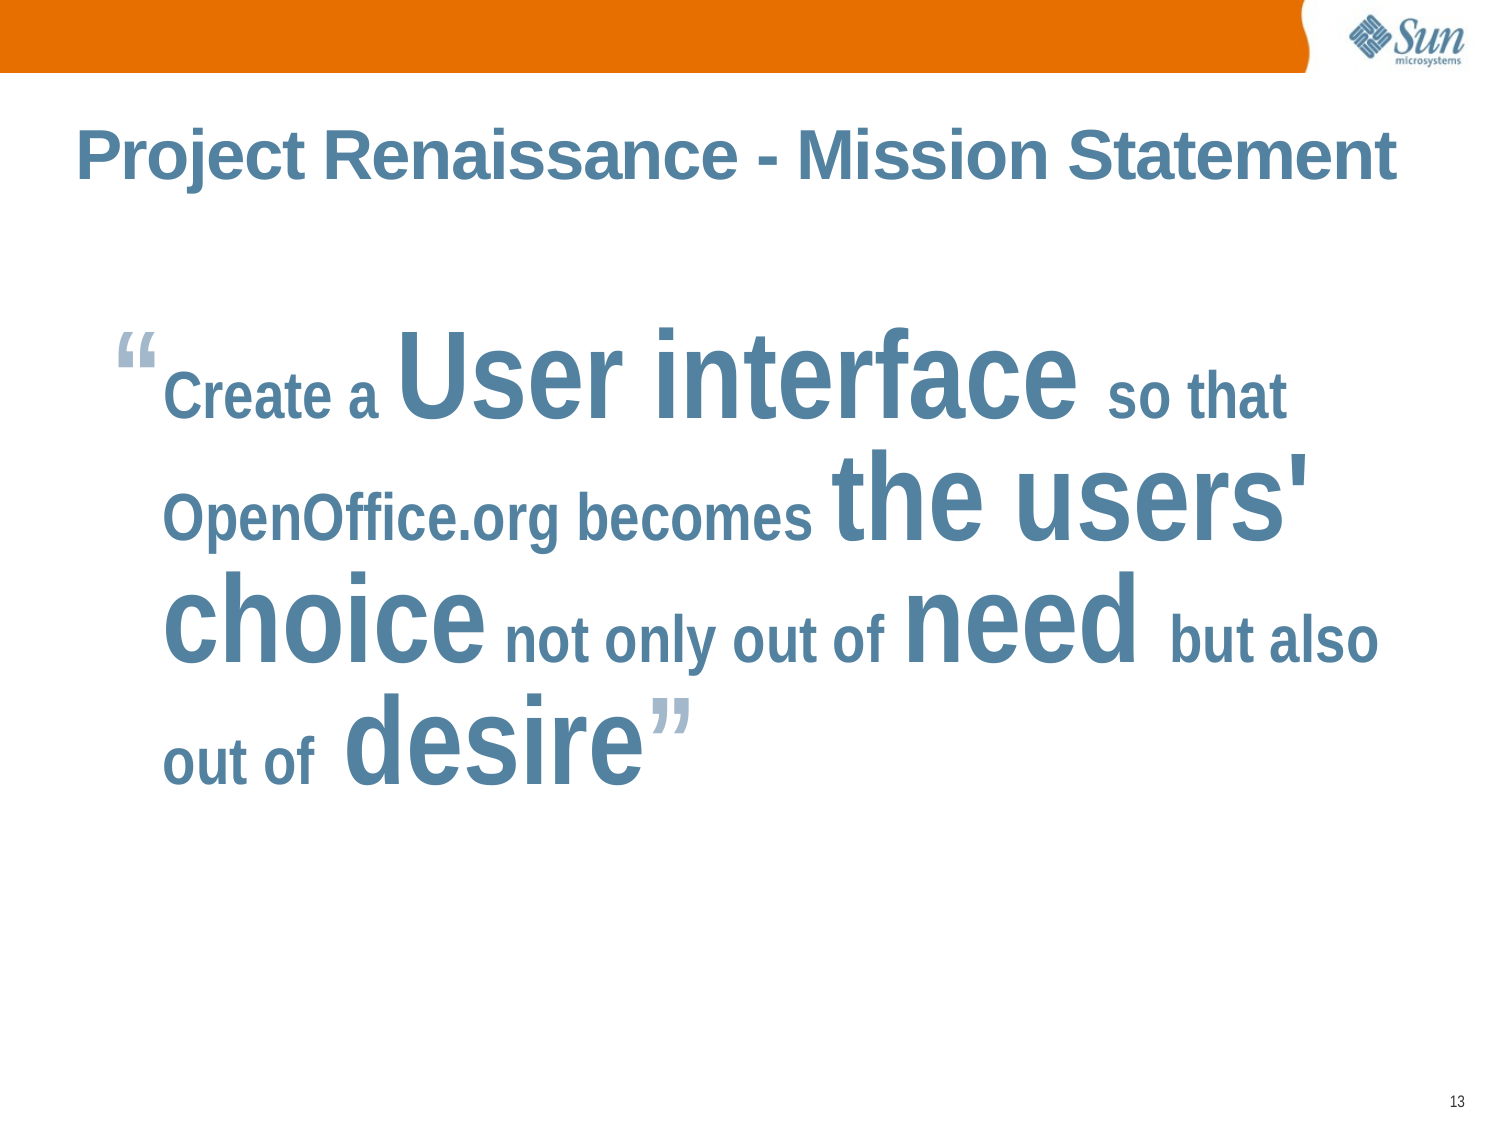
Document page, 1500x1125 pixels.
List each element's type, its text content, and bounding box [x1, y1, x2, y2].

title Project Renaissance - Mission Statement [75, 123, 1437, 227]
picture [0, 0, 1500, 73]
text_box “Create a User interface so that OpenOffice.org becomes the users' choice not only out of need but also out of desire” [106, 294, 1396, 835]
